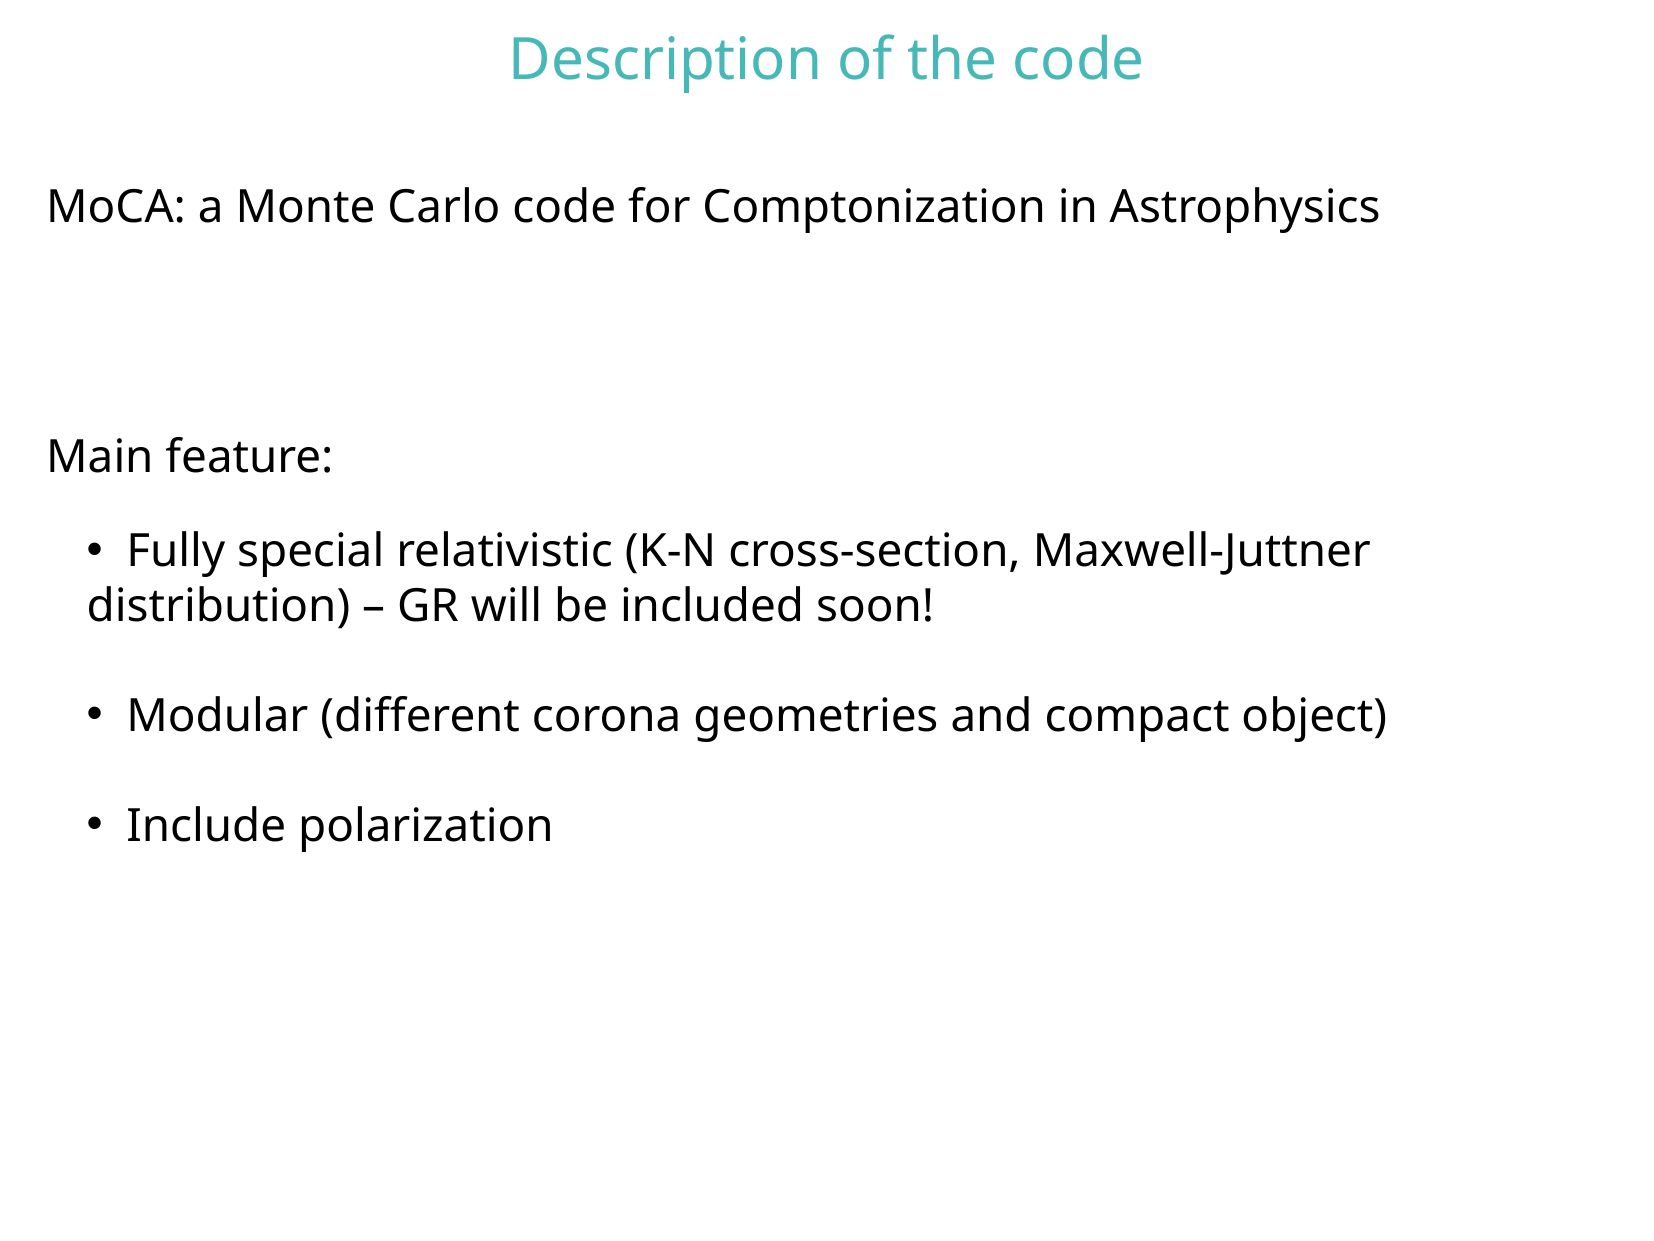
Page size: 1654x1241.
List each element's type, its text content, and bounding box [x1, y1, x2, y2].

title MoCA: a Monte Carlo code for Comptonization in Astrophysics Main feature: [46, 188, 1637, 471]
title Description of the code [0, 2, 1654, 112]
text_box Fully special relativistic (K-N cross-section, Maxwell-Juttner distribution) – GR will be included soon! Modular (different corona geometries and compact object) Include polarization [71, 513, 1516, 859]
